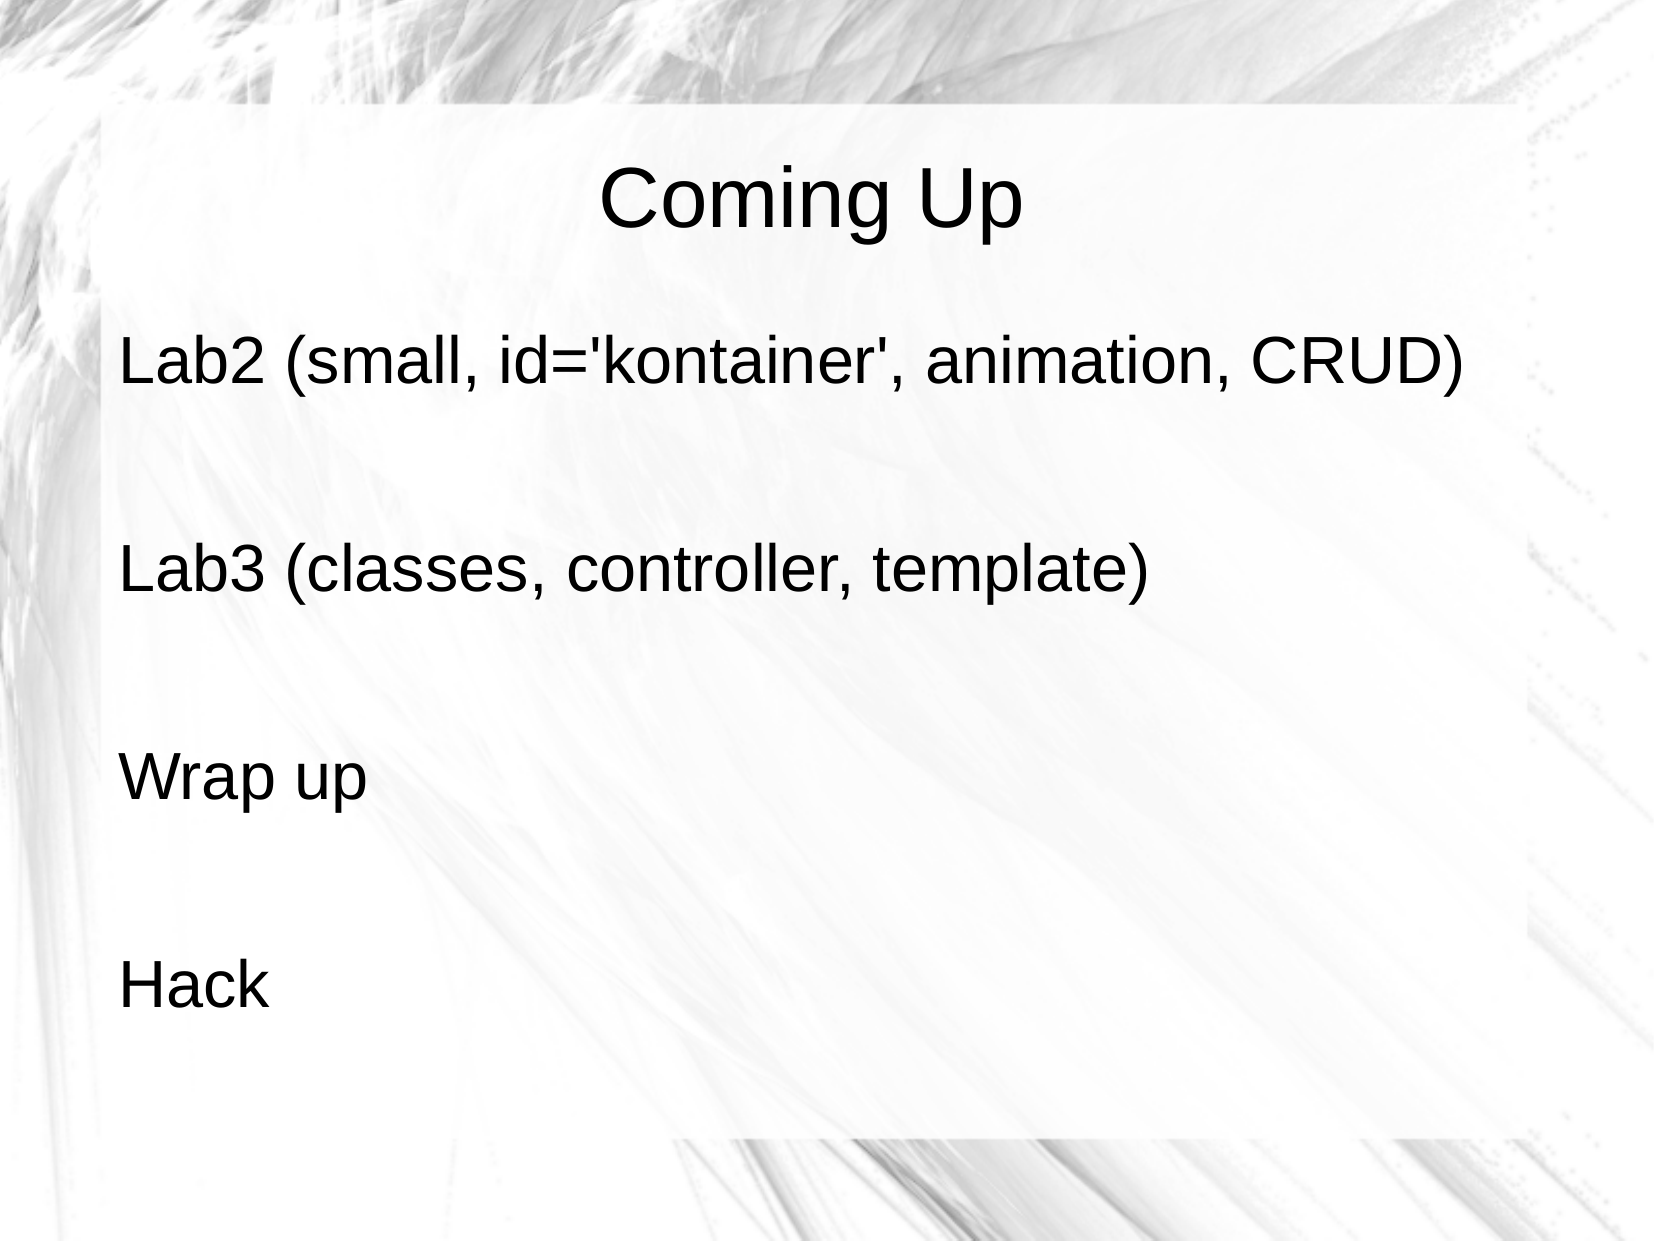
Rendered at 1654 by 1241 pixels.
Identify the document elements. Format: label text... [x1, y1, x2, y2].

picture [0, 0, 1654, 1241]
title Coming Up [118, 112, 1506, 281]
list Lab2 (small, id='kontainer', animation, CRUD) Lab3 (classes, controller, template) Wrap up Hack [118, 319, 1571, 1023]
